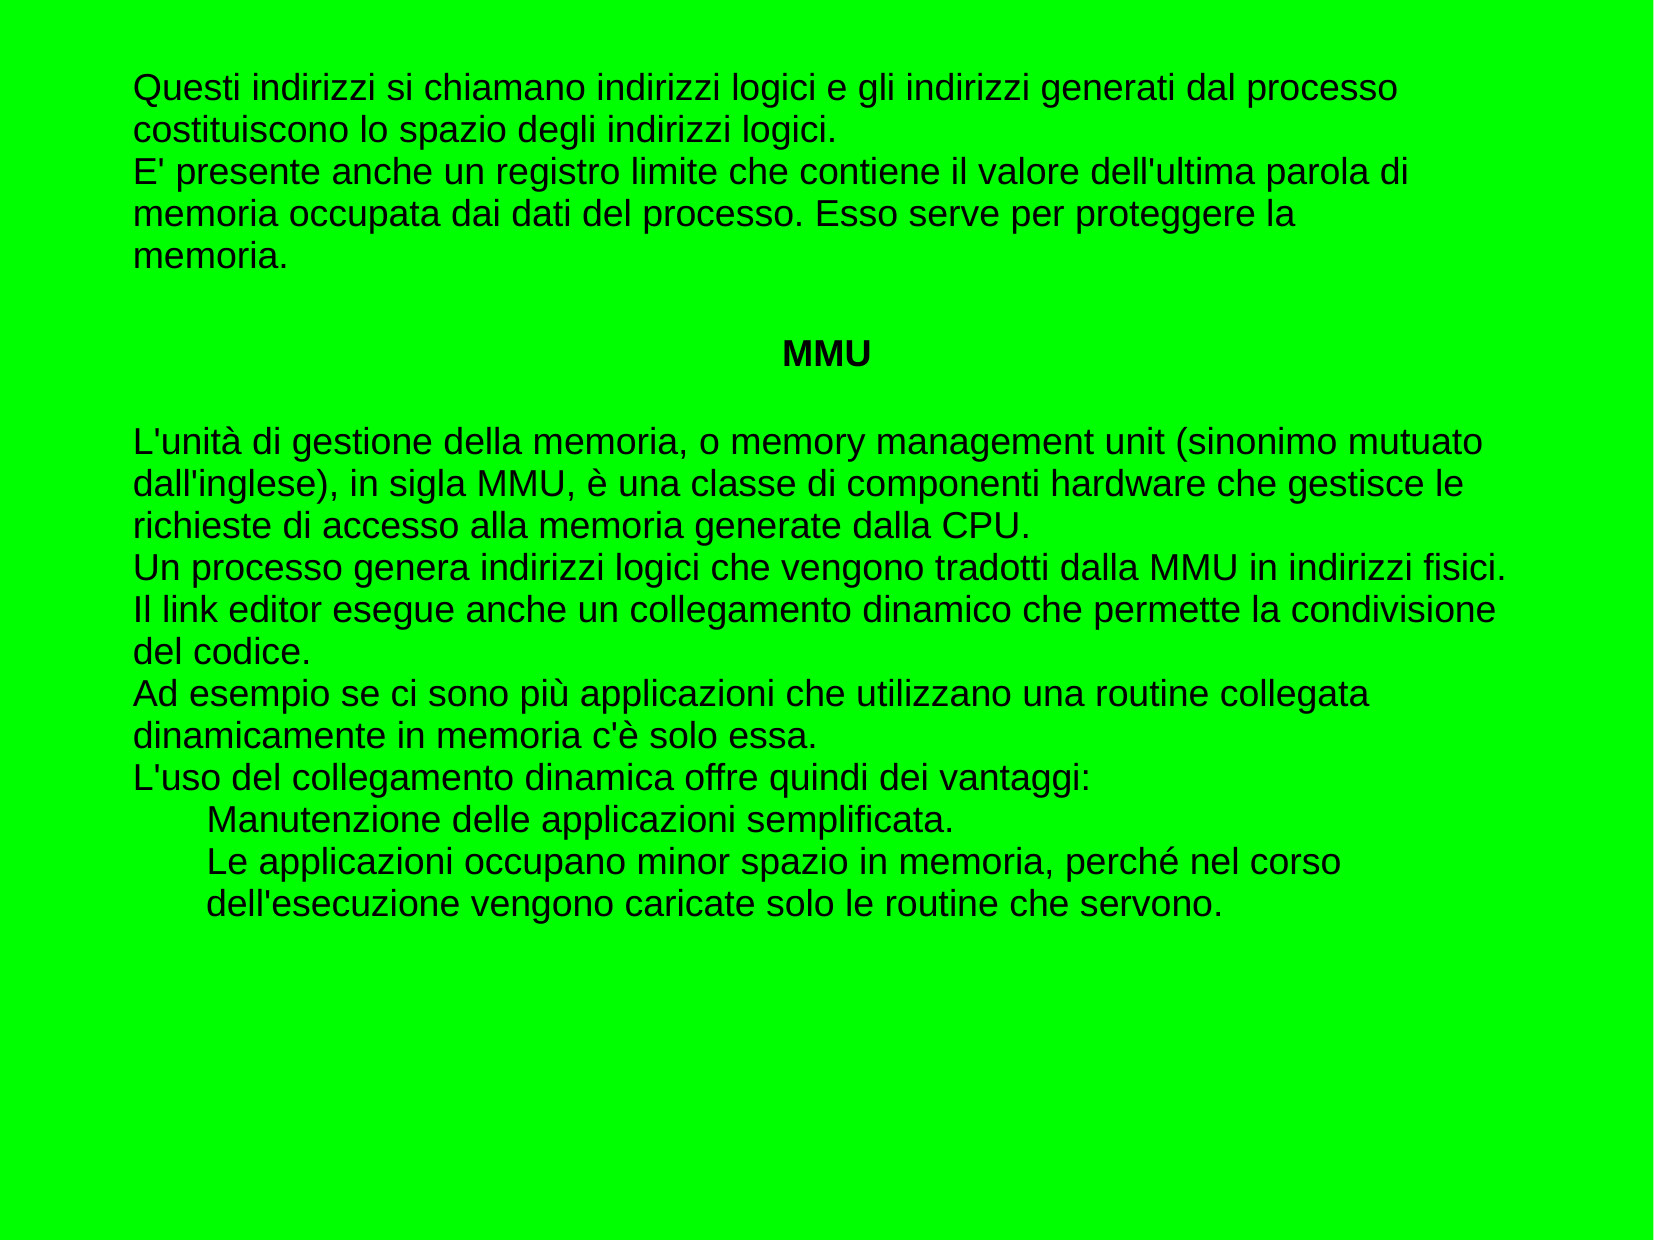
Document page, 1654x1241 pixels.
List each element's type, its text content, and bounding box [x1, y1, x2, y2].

text_box MMU [620, 324, 1034, 382]
text_box L'unità di gestione della memoria, o memory management unit (sinonimo mutuato dall'inglese), in sigla MMU, è una classe di componenti hardware che gestisce le richieste di accesso alla memoria generate dalla CPU. Un processo genera indirizzi logici che vengono tradotti dalla MMU in indirizzi fisici. Il link editor esegue anche un collegamento dinamico che permette la condivisione del codice. Ad esempio se ci sono più applicazioni che utilizzano una routine collegata dinamicamente in memoria c'è solo essa. L'uso del collegamento dinamica offre quindi dei vantaggi: Manutenzione delle applicazioni semplificata. Le applicazioni occupano minor spazio in memoria, perché nel corso dell'esecuzione vengono caricate solo le routine che servono. [118, 413, 1536, 975]
text_box Questi indirizzi si chiamano indirizzi logici e gli indirizzi generati dal processo costituiscono lo spazio degli indirizzi logici. E' presente anche un registro limite che contiene il valore dell'ultima parola di memoria occupata dai dati del processo. Esso serve per proteggere la memoria. [118, 59, 1447, 284]
